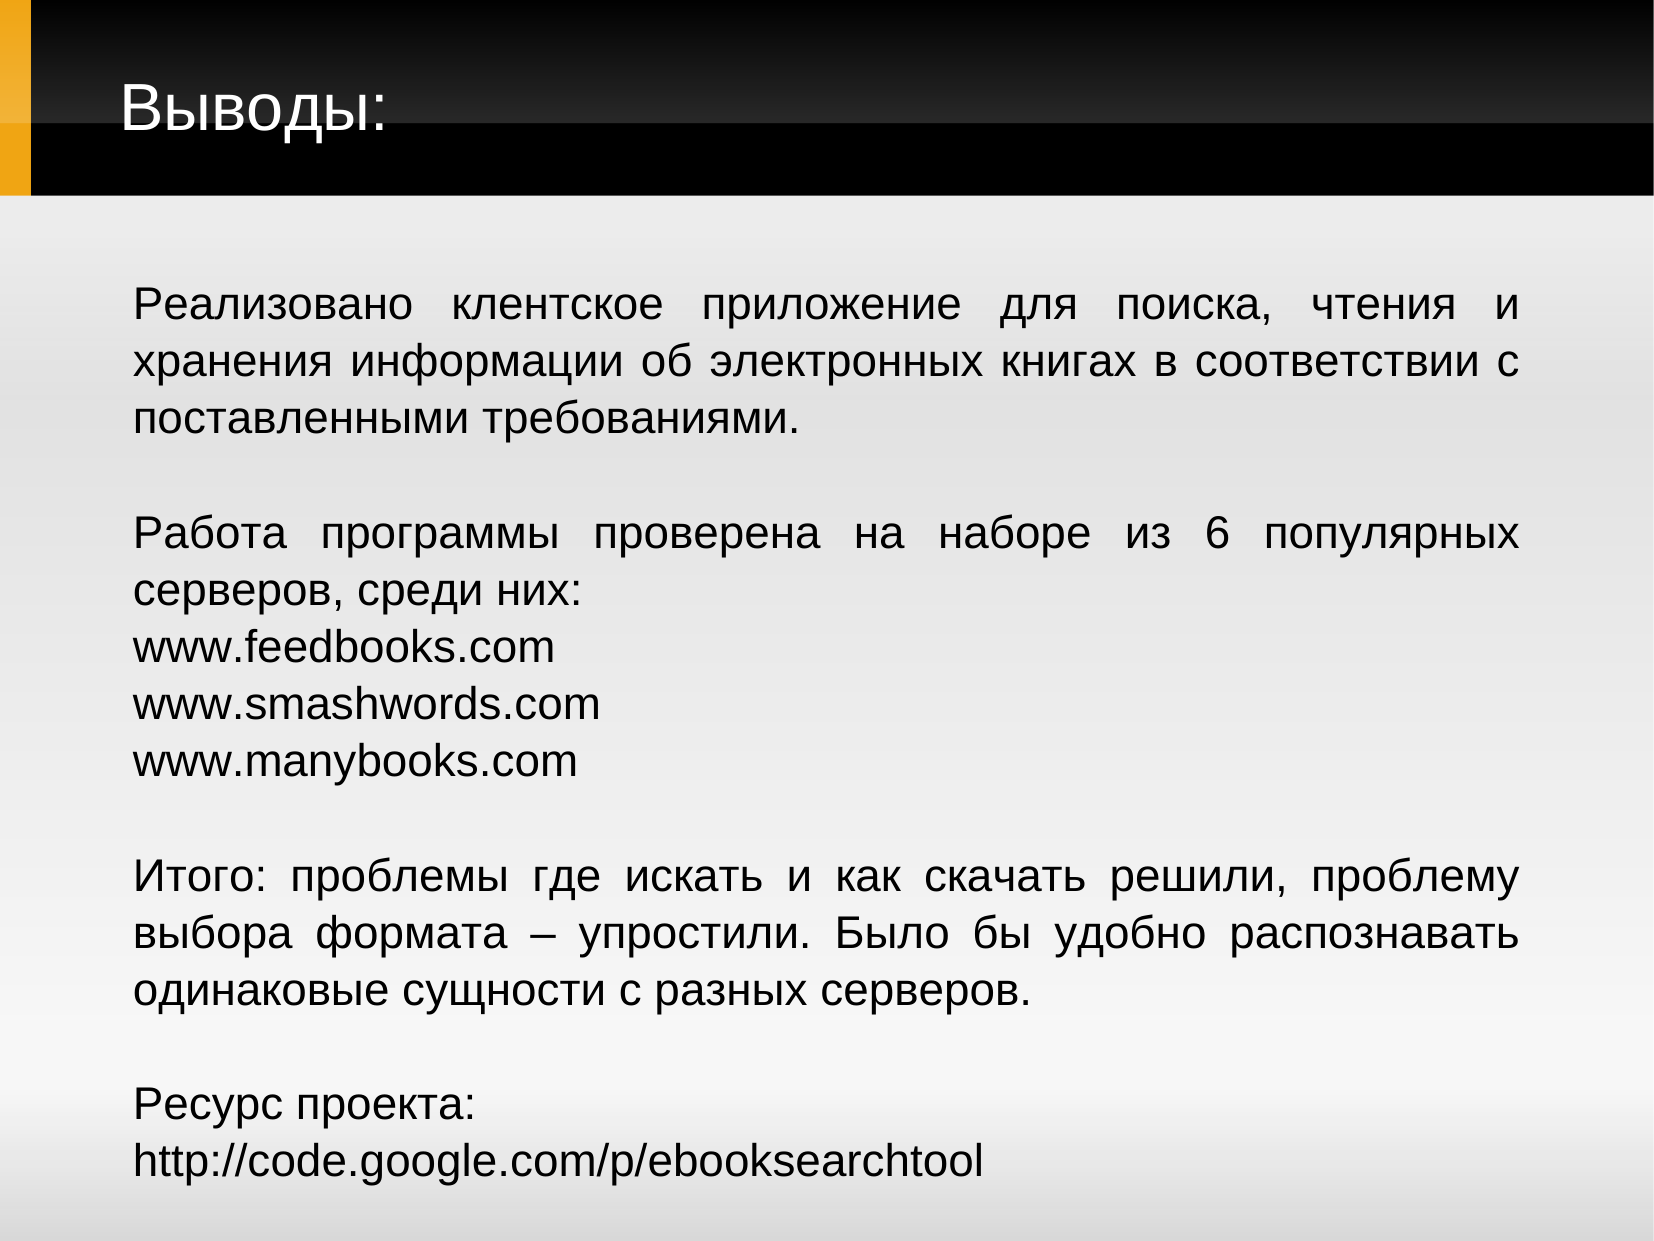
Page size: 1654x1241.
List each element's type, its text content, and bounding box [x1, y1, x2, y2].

picture [0, 0, 1654, 1241]
text_box Выводы: [104, 53, 1624, 172]
text_box Реализовано клентское приложение для поиска, чтения и хранения информации об электронных книгах в соответствии с поставленными требованиями. Работа программы проверена на наборе из 6 популярных серверов, среди них: www.feedbooks.com www.smashwords.com www.manybooks.com Итого: проблемы где искать и как скачать решили, проблему выбора формата – упростили. Было бы удобно распознавать одинаковые сущности с разных серверов. Ресурс проекта: http://code.google.com/p/ebooksearchtool [118, 263, 1536, 792]
